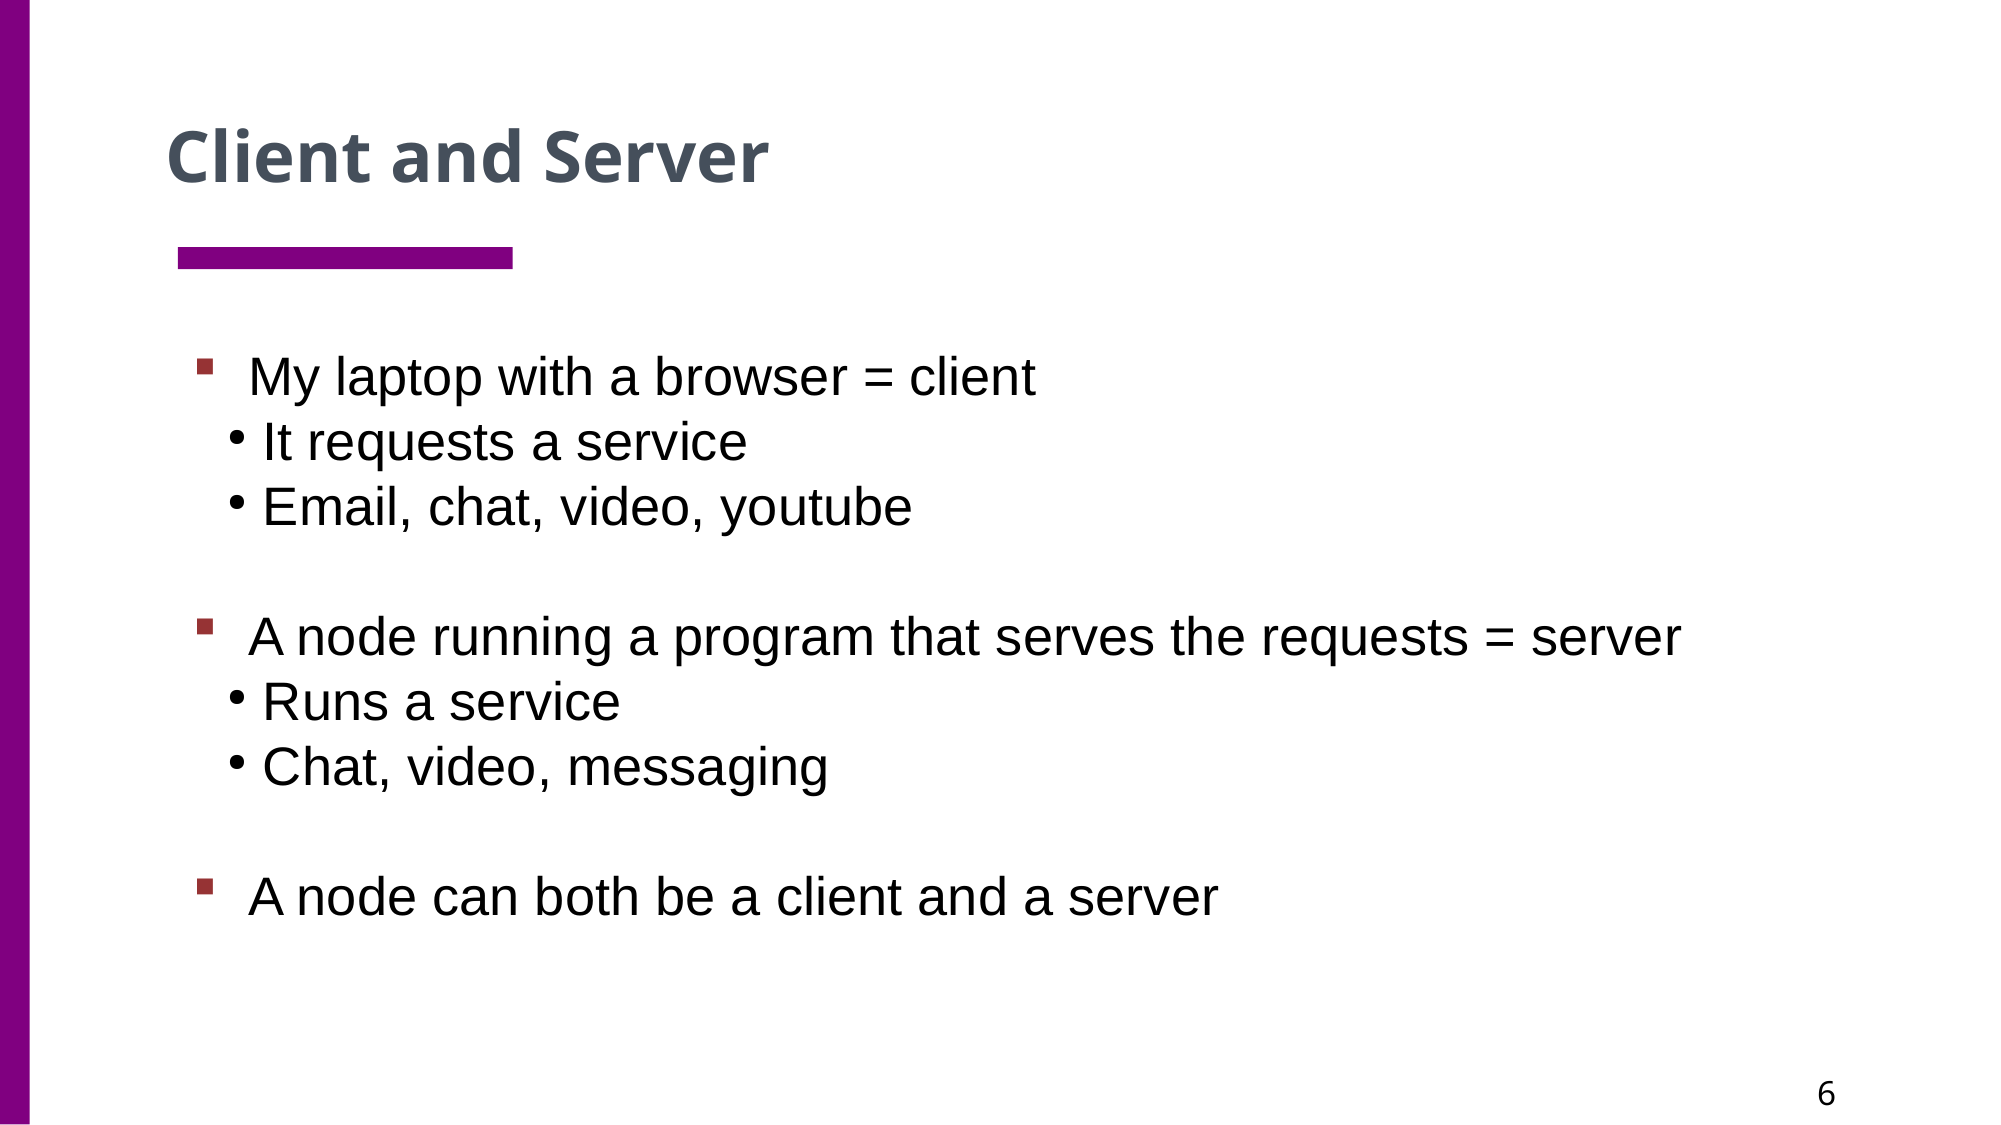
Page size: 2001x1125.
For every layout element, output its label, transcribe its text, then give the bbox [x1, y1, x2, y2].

text_box Client and Server [151, 0, 1849, 212]
text_box My laptop with a browser = client It requests a service Email, chat, video, youtube A node running a program that serves the requests = server Runs a service Chat, video, messaging A node can both be a client and a server [177, 326, 1875, 1050]
